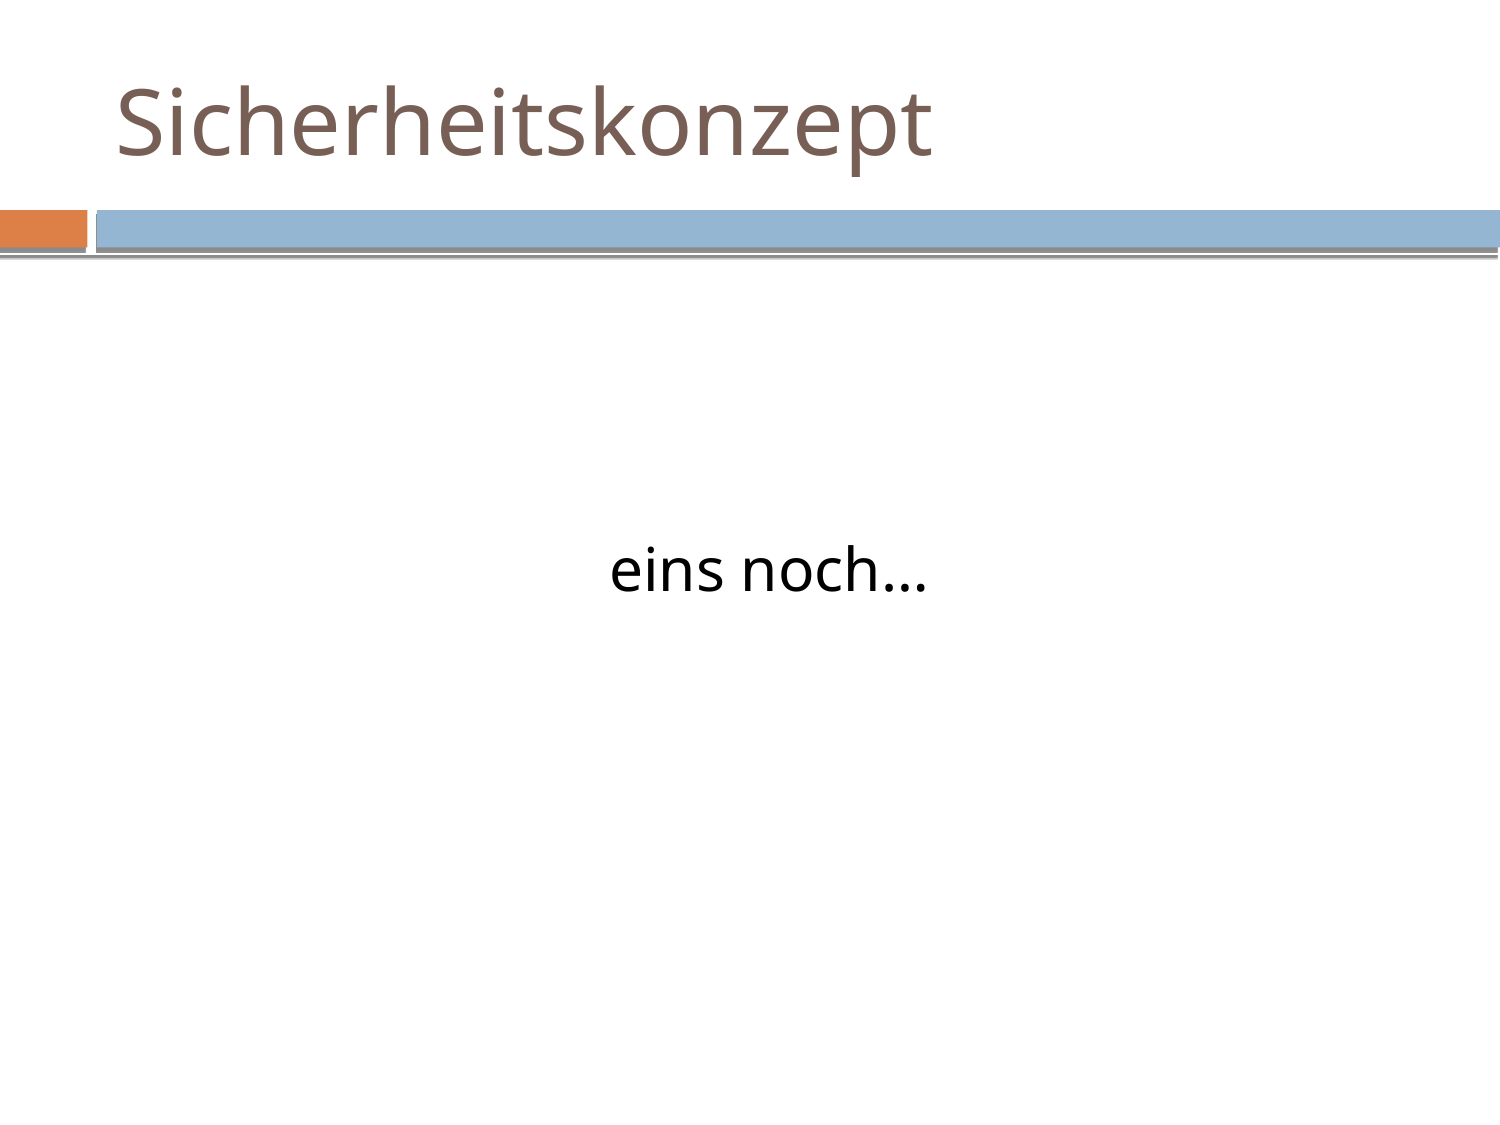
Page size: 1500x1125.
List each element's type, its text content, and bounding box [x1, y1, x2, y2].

list eins noch… [100, 262, 1438, 1000]
title Sicherheitskonzept [100, 37, 1438, 200]
